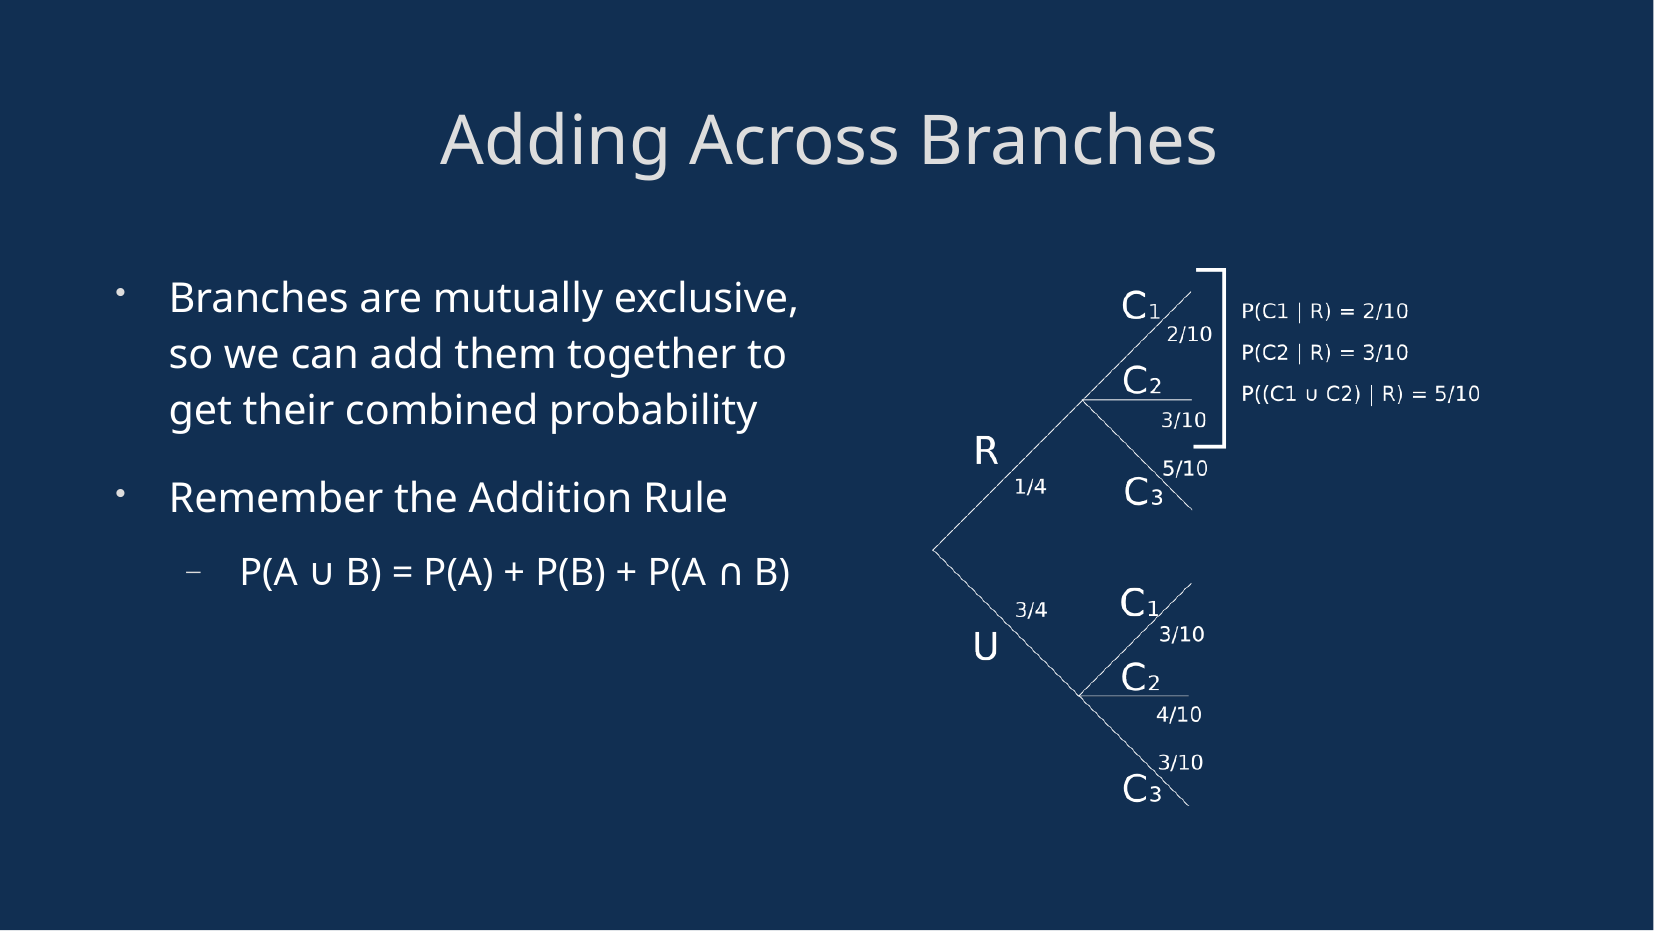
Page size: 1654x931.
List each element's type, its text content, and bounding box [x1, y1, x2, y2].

picture [932, 268, 1479, 806]
list Branches are mutually exclusive, so we can add them together to get their combined probability Remember the Addition Rule P(A ∪ B) = P(A) + P(B) + P(A ∩ B) [97, 268, 813, 806]
title Adding Across Branches [97, 56, 1563, 220]
